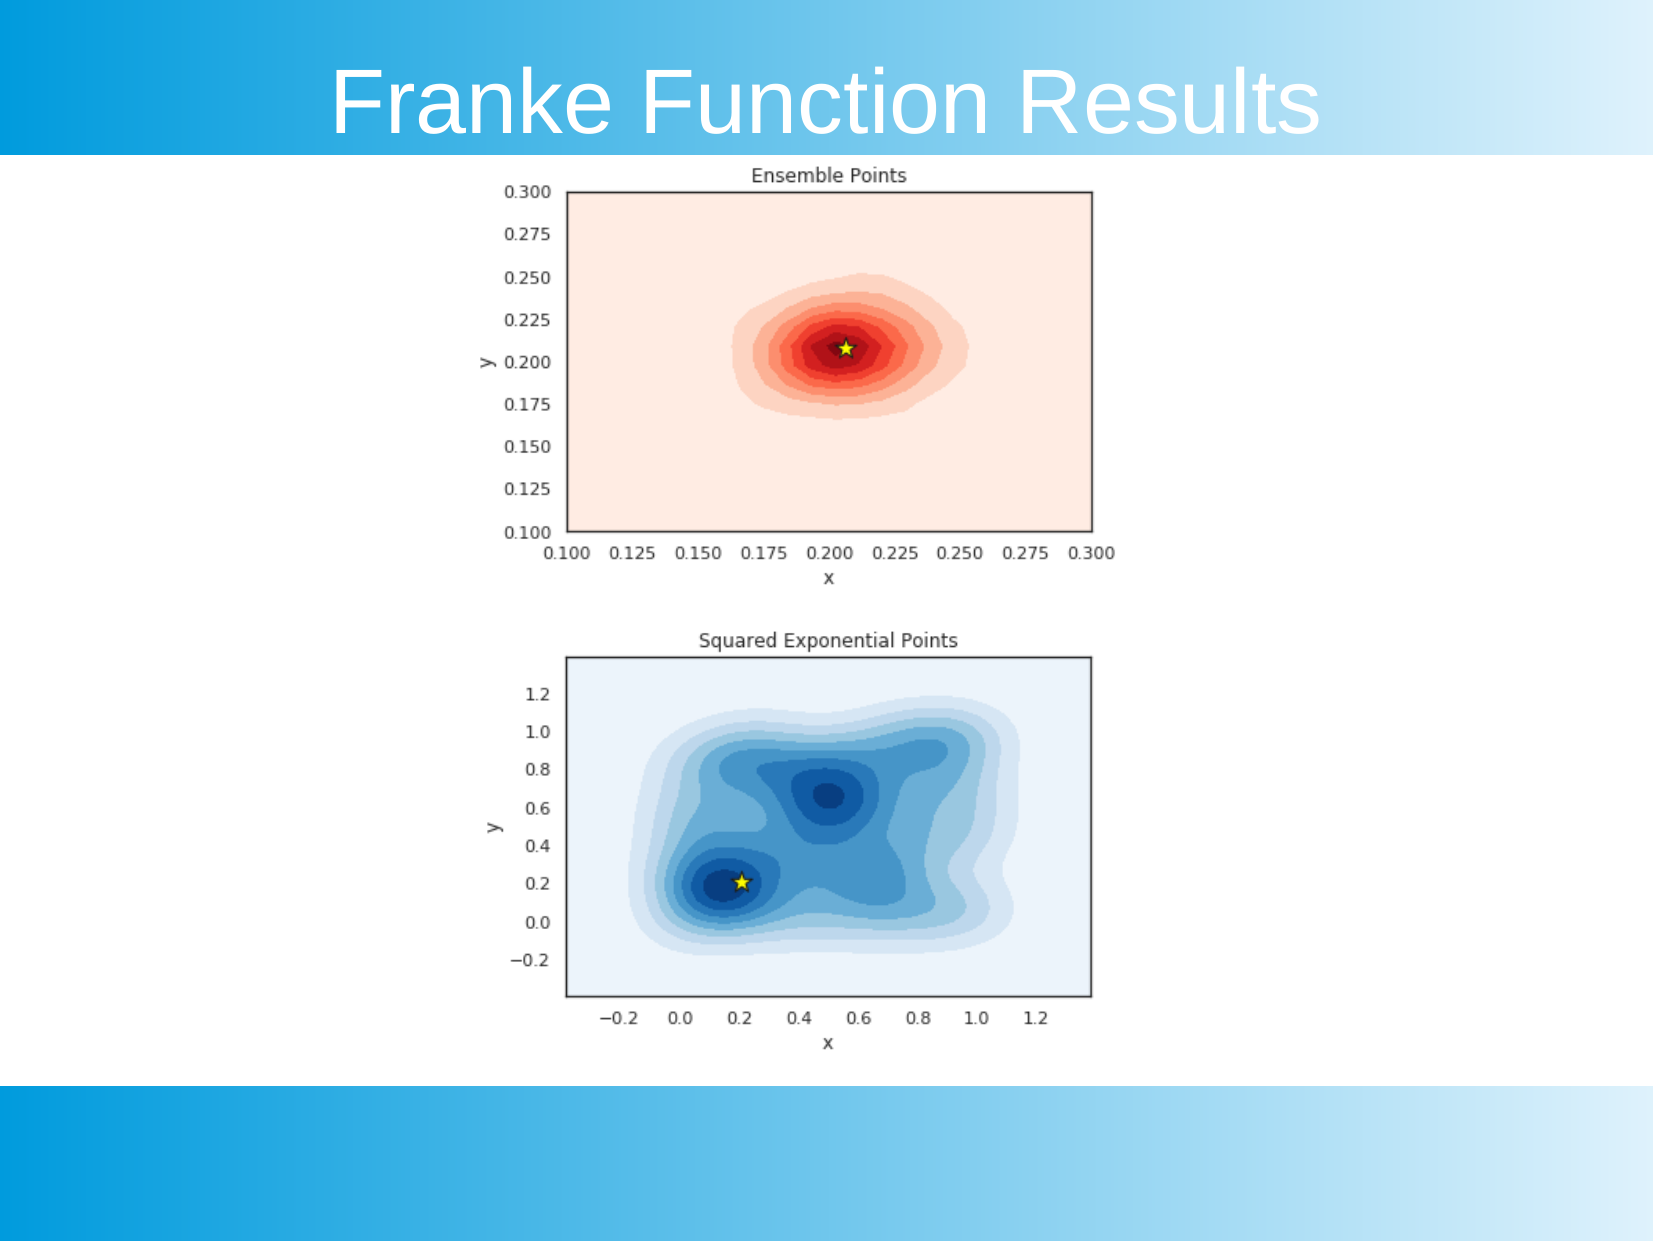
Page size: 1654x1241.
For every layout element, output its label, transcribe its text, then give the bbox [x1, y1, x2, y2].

picture [472, 621, 1111, 1066]
title Franke Function Results [82, 49, 1571, 155]
picture [465, 156, 1126, 601]
